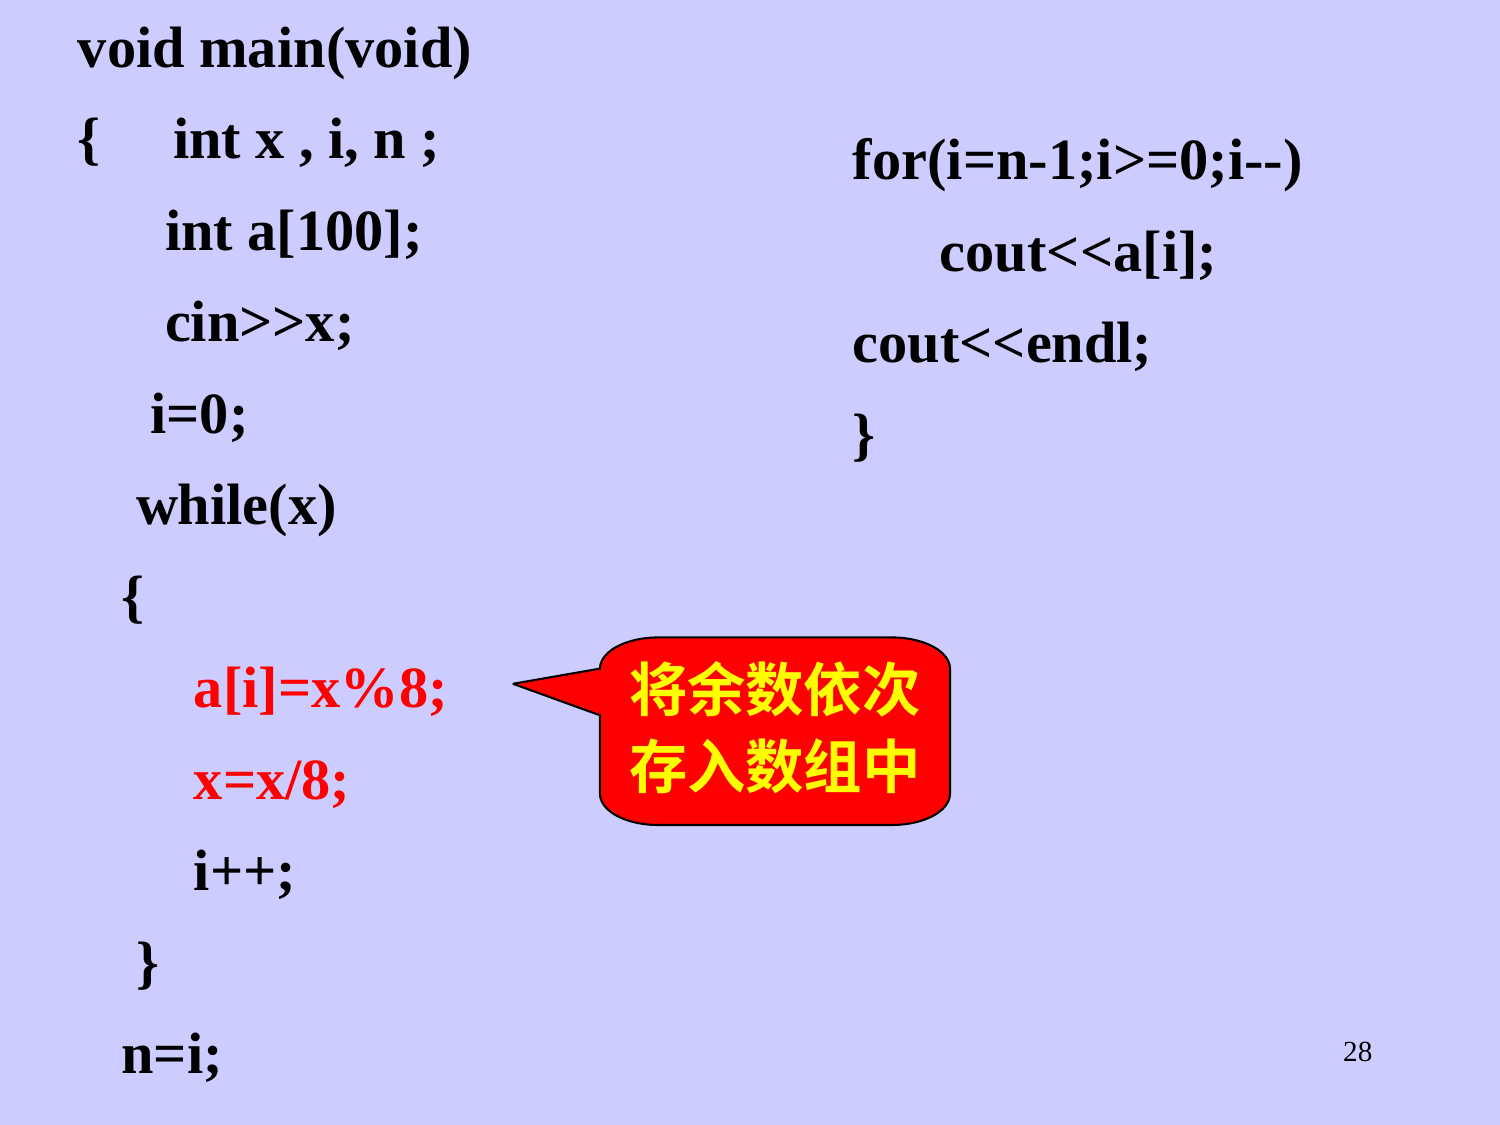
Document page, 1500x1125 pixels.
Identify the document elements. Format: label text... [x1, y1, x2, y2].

text_box 将余数依次存入数组中 [512, 637, 951, 826]
text_box void main(void) { int x , i, n ; int a[100]; cin>>x; i=0; while(x) { a[i]=x%8; x=x/8; i++; } n=i; [75, 0, 738, 1088]
text_box for(i=n-1;i>=0;i--) cout<<a[i]; cout<<endl; } [849, 112, 1388, 468]
text_box <编号> [1074, 1025, 1388, 1101]
